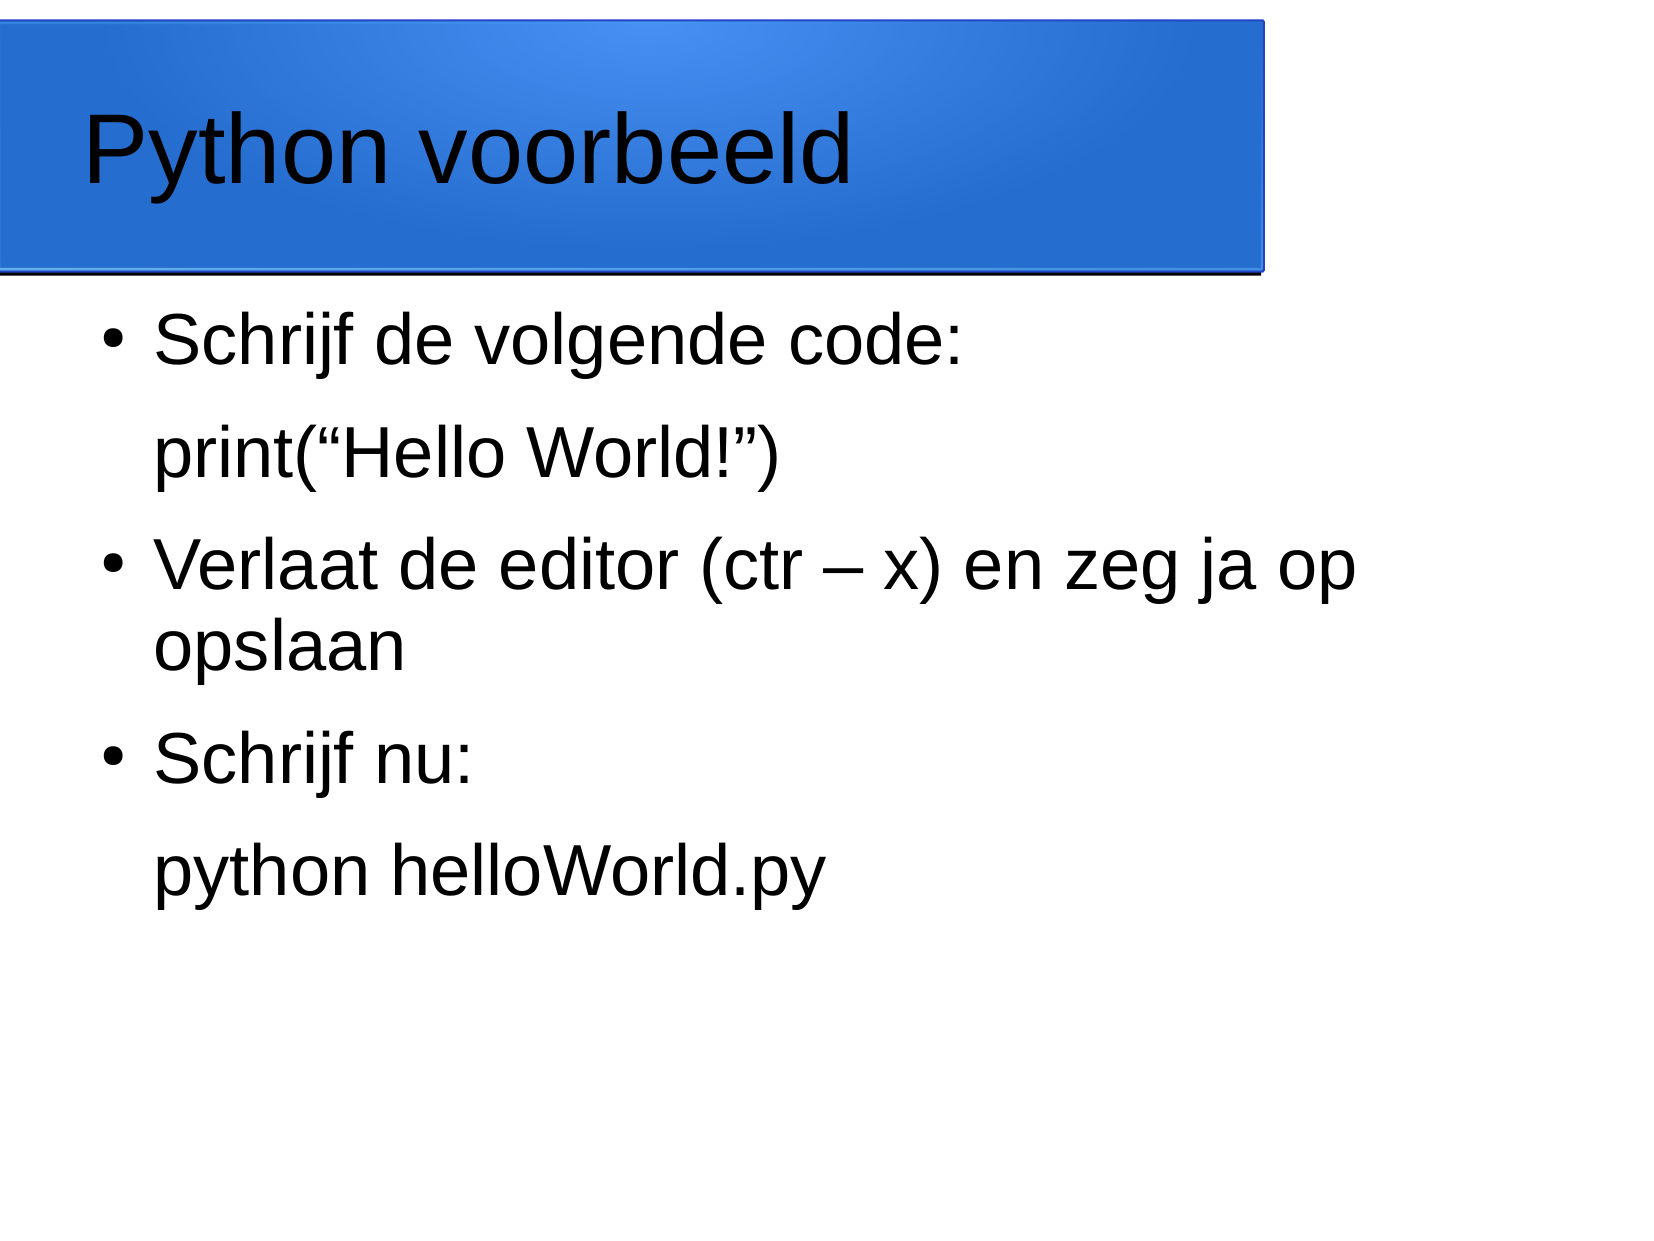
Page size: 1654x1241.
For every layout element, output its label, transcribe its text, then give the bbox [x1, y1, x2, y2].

list Schrijf de volgende code: print(“Hello World!”) Verlaat de editor (ctr – x) en zeg ja op opslaan Schrijf nu: python helloWorld.py [82, 299, 1571, 1019]
title Python voorbeeld [82, 47, 1235, 252]
